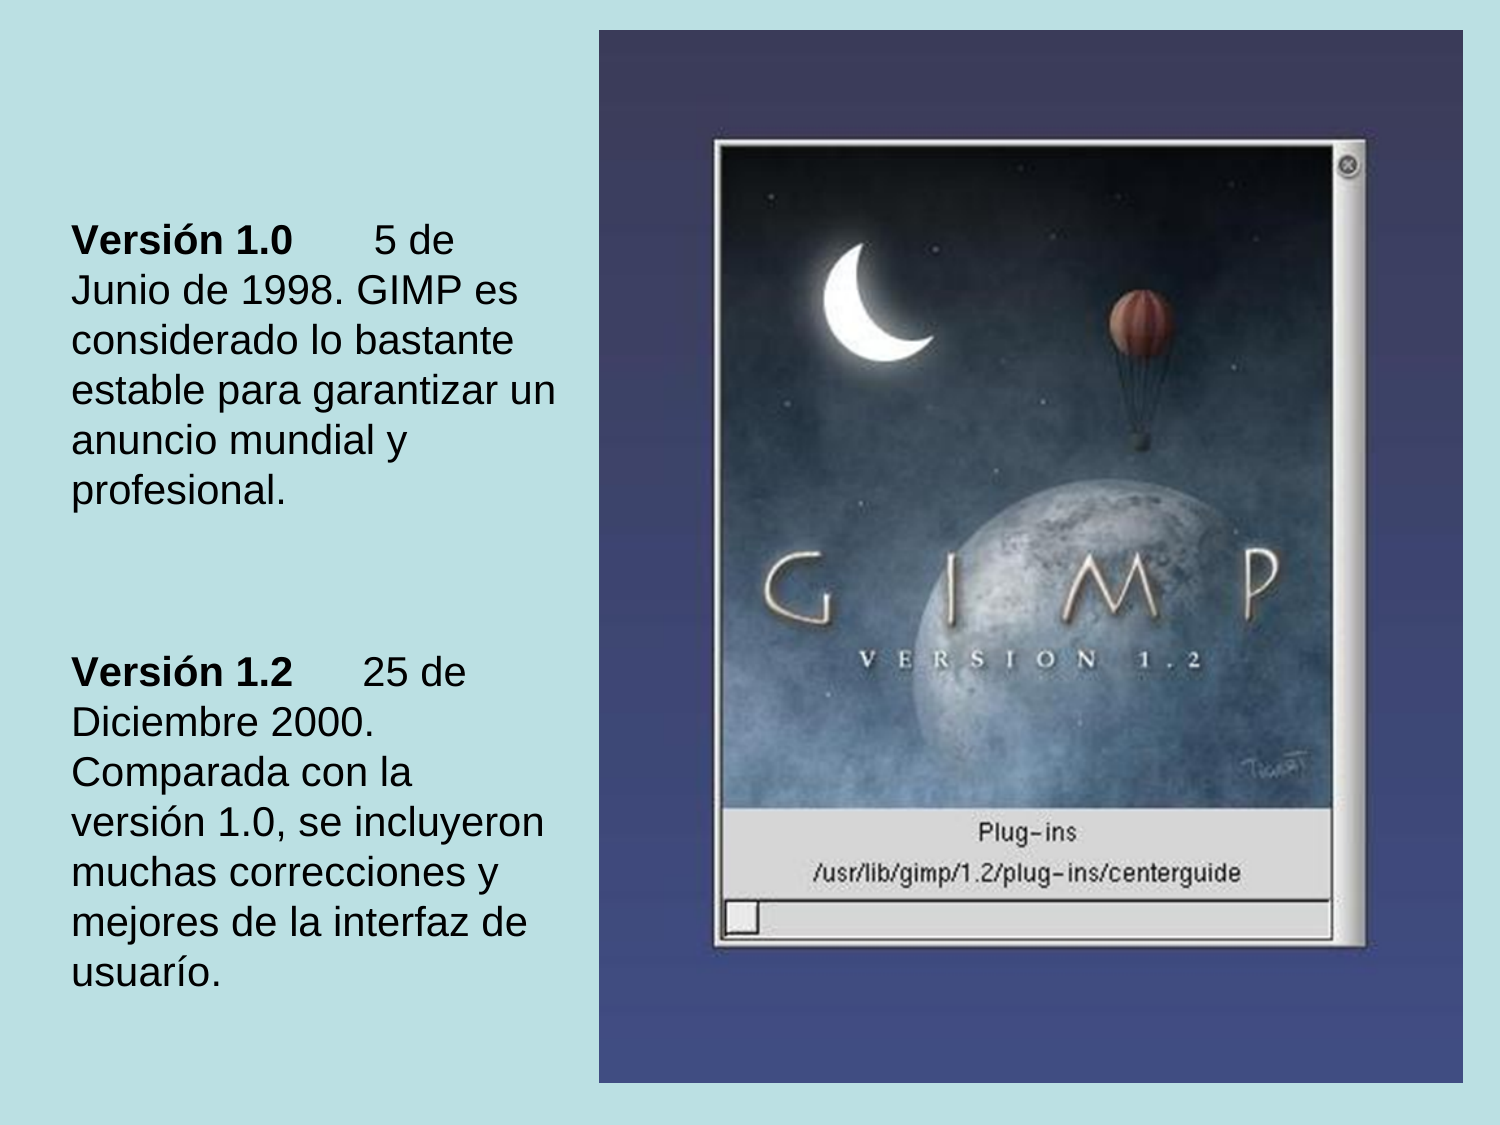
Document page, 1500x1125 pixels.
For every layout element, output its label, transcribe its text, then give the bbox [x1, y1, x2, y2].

picture [599, 30, 1463, 1083]
list Versión 1.0 5 de Junio de 1998. GIMP es considerado lo bastante estable para garantizar un anuncio mundial y profesional. Versión 1.2 25 de Diciembre 2000. Comparada con la versión 1.0, se incluyeron muchas correcciones y mejores de la interfaz de usuarío. [0, 23, 573, 1125]
